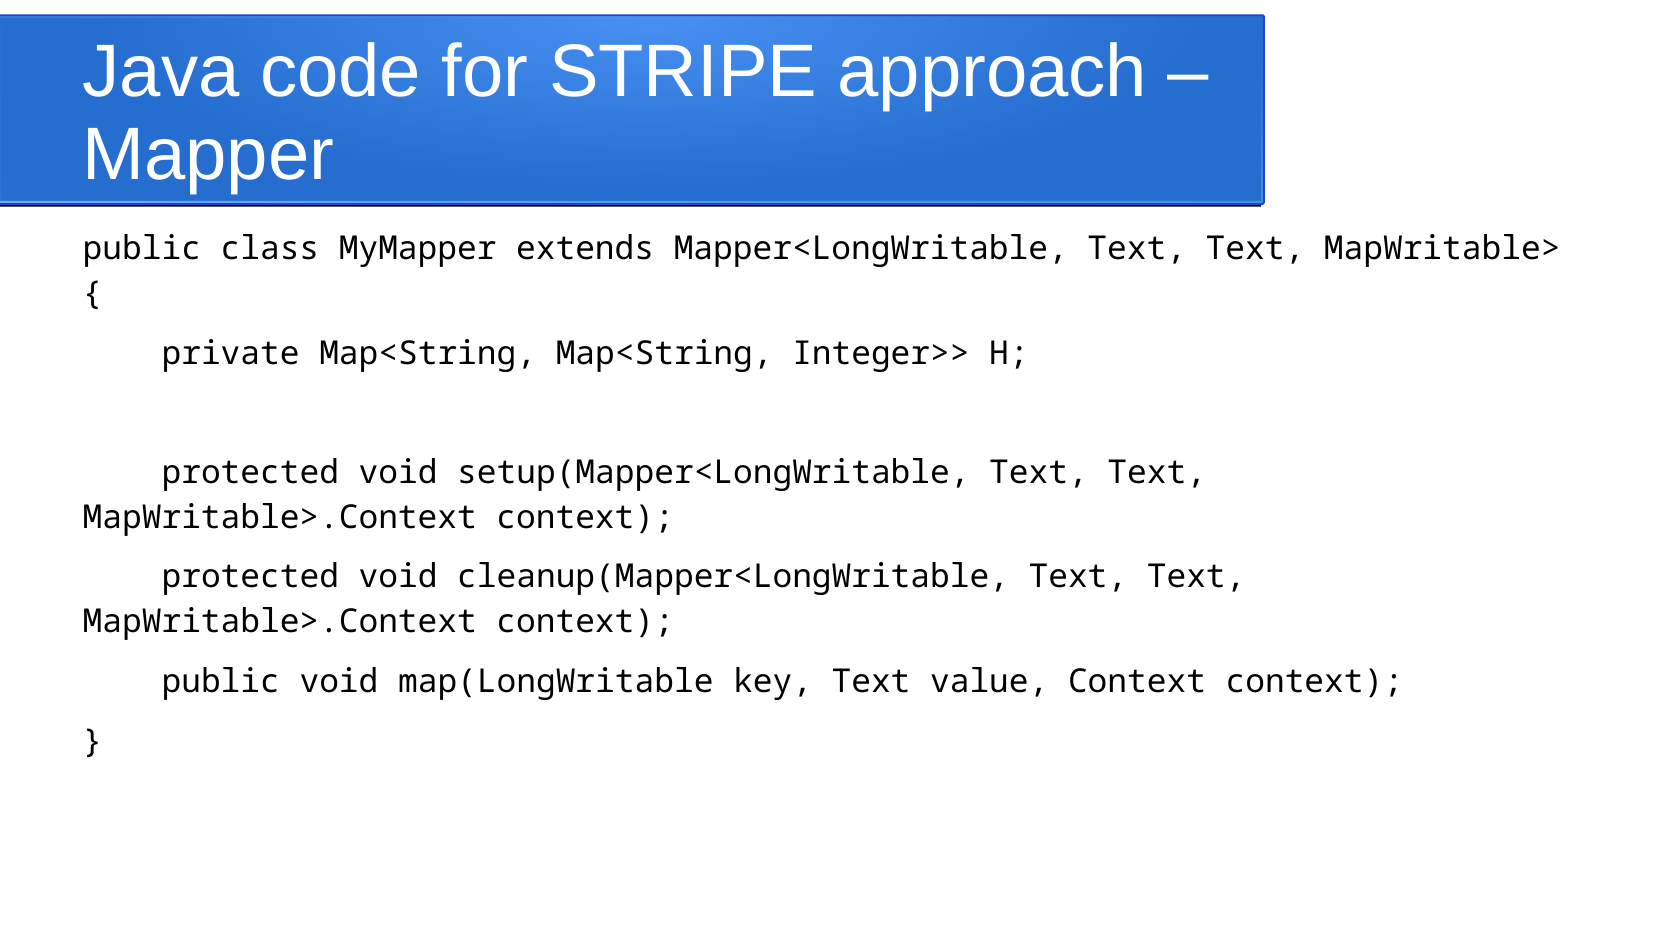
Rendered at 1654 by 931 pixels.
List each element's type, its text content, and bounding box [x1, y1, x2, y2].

title Java code for STRIPE approach – Mapper [82, 29, 1235, 196]
list public class MyMapper extends Mapper<LongWritable, Text, Text, MapWritable> { private Map<String, Map<String, Integer>> H; protected void setup(Mapper<LongWritable, Text, Text, MapWritable>.Context context); protected void cleanup(Mapper<LongWritable, Text, Text, MapWritable>.Context context); public void map(LongWritable key, Text value, Context context); } [82, 224, 1571, 764]
